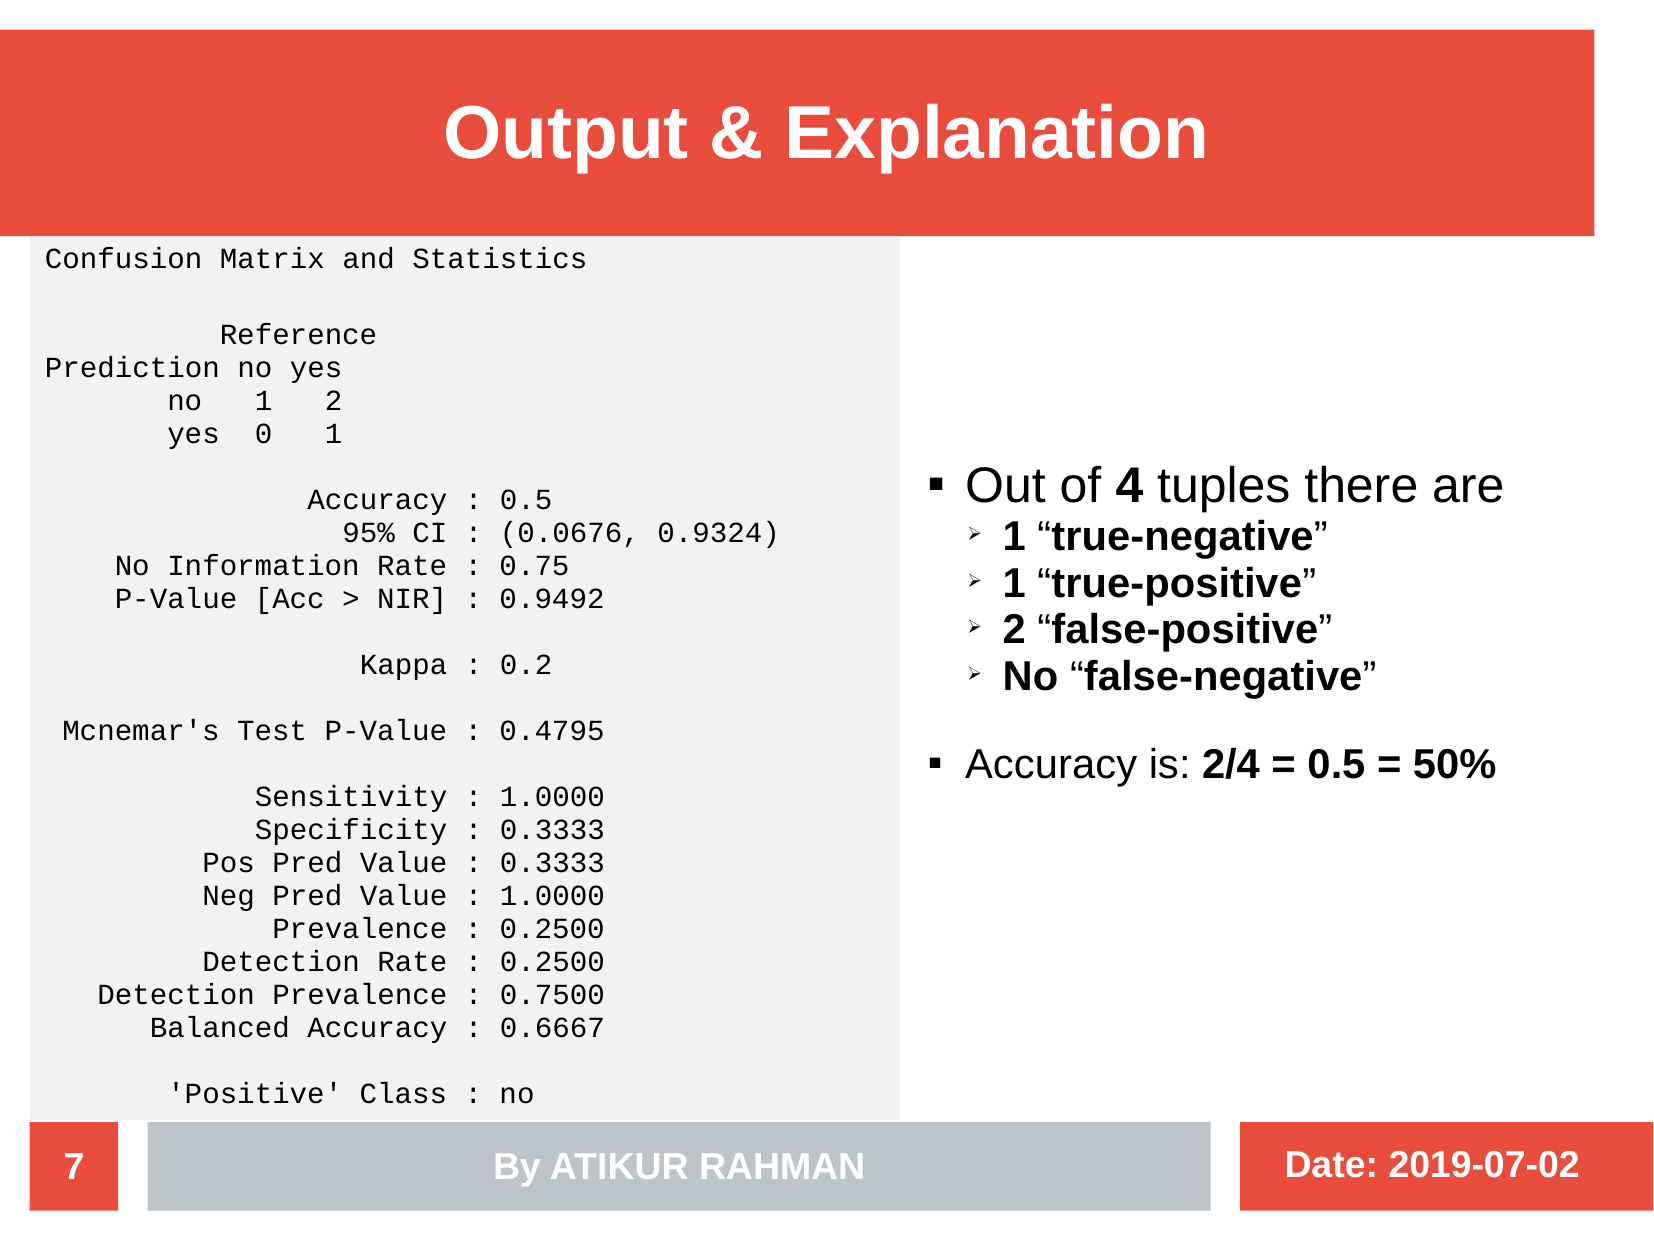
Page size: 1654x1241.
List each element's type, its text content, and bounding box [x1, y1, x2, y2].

title Output & Explanation [266, 59, 1388, 207]
text_box Confusion Matrix and Statistics Reference Prediction no yes no 1 2 yes 0 1 Accuracy : 0.5 95% CI : (0.0676, 0.9324) No Information Rate : 0.75 P-Value [Acc > NIR] : 0.9492 Kappa : 0.2 Mcnemar's Test P-Value : 0.4795 Sensitivity : 1.0000 Specificity : 0.3333 Pos Pred Value : 0.3333 Neg Pred Value : 1.0000 Prevalence : 0.2500 Detection Rate : 0.2500 Detection Prevalence : 0.7500 Balanced Accuracy : 0.6667 'Positive' Class : no [30, 237, 901, 1120]
text_box Out of 4 tuples there are 1 “true-negative” 1 “true-positive” 2 “false-positive” No “false-negative” Accuracy is: 2/4 = 0.5 = 50% [915, 450, 1621, 838]
